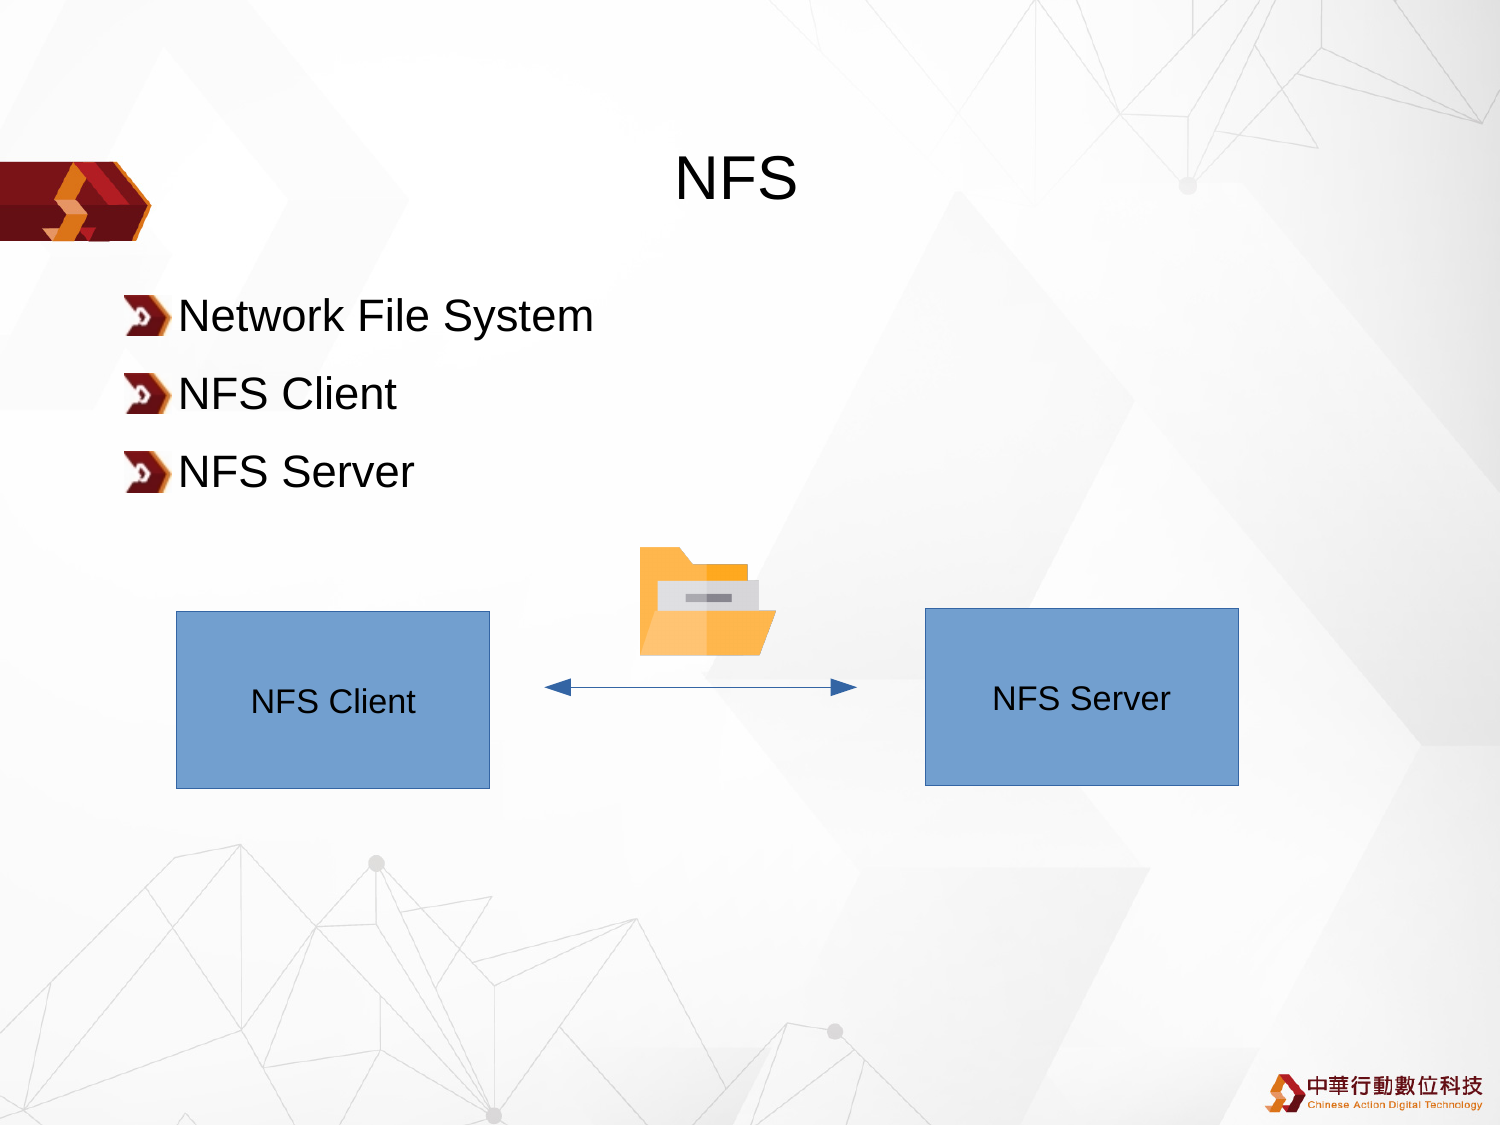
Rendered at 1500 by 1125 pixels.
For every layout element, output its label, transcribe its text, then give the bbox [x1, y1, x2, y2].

picture [0, 0, 1500, 1125]
text_box NFS Server [925, 608, 1239, 786]
list Network File System NFS Client NFS Server [107, 290, 1425, 943]
title NFS [107, 101, 1367, 255]
text_box NFS Client [176, 611, 490, 789]
